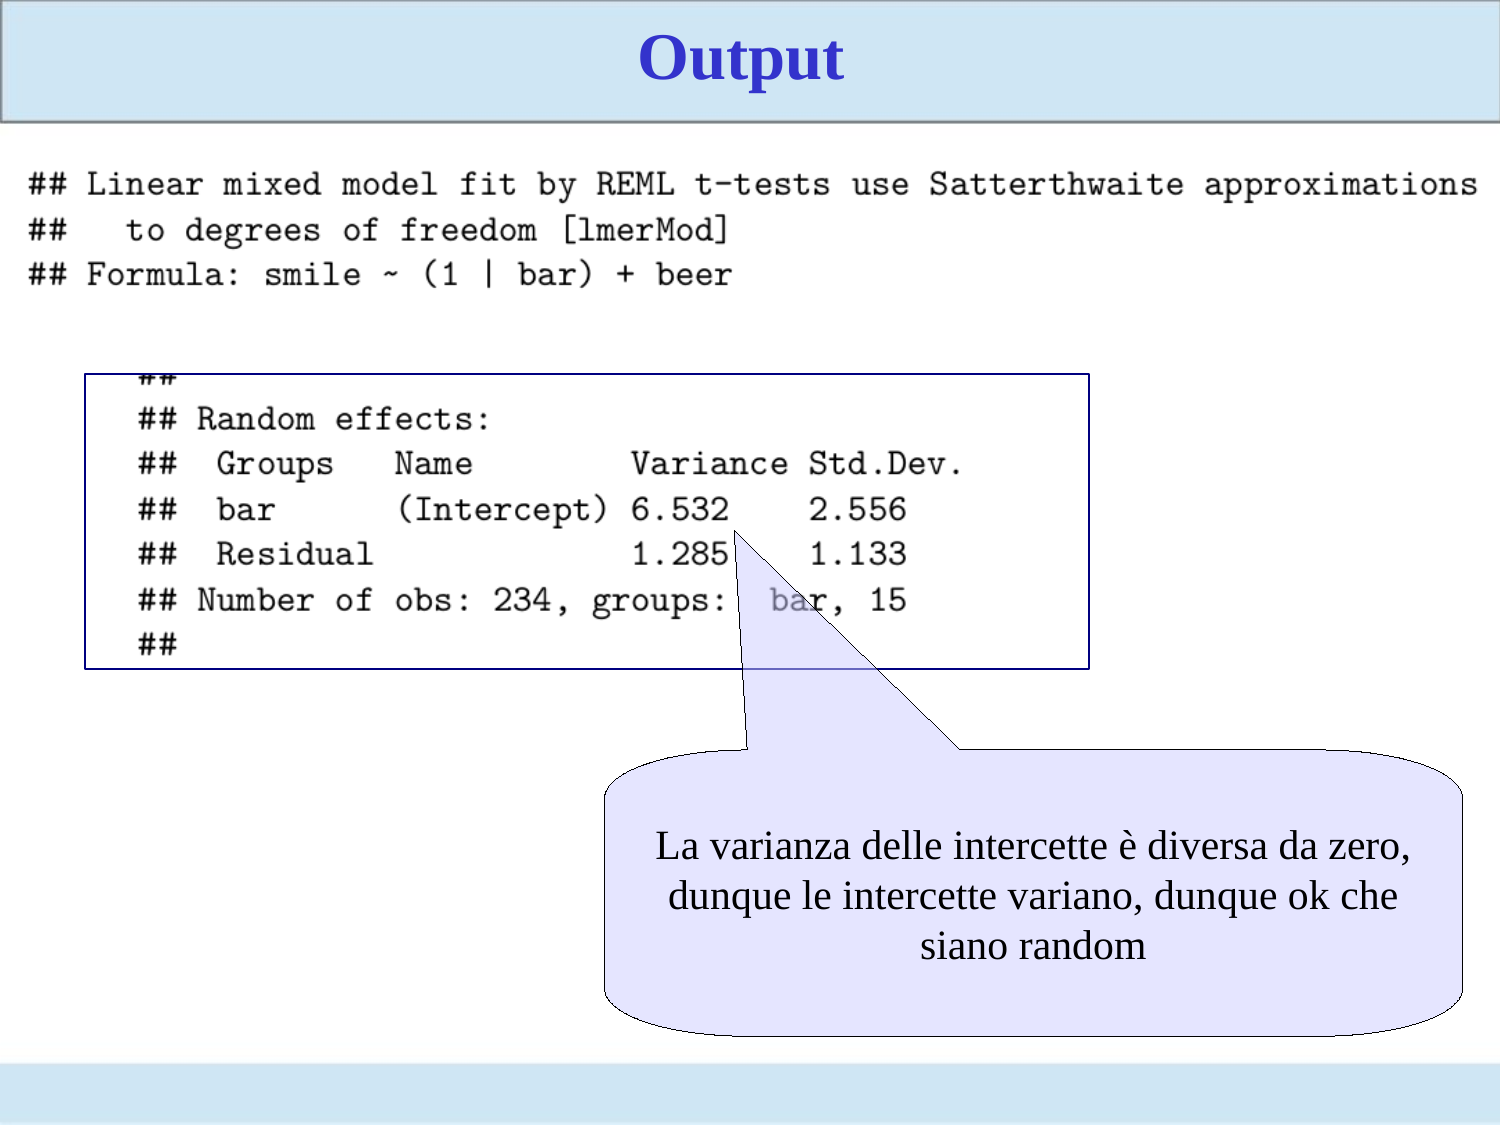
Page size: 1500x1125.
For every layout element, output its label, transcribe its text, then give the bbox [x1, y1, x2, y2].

picture [0, 0, 1500, 1125]
text_box La varianza delle intercette è diversa da zero, dunque le intercette variano, dunque ok che siano random [604, 530, 1463, 1037]
title Output [112, 0, 1388, 147]
